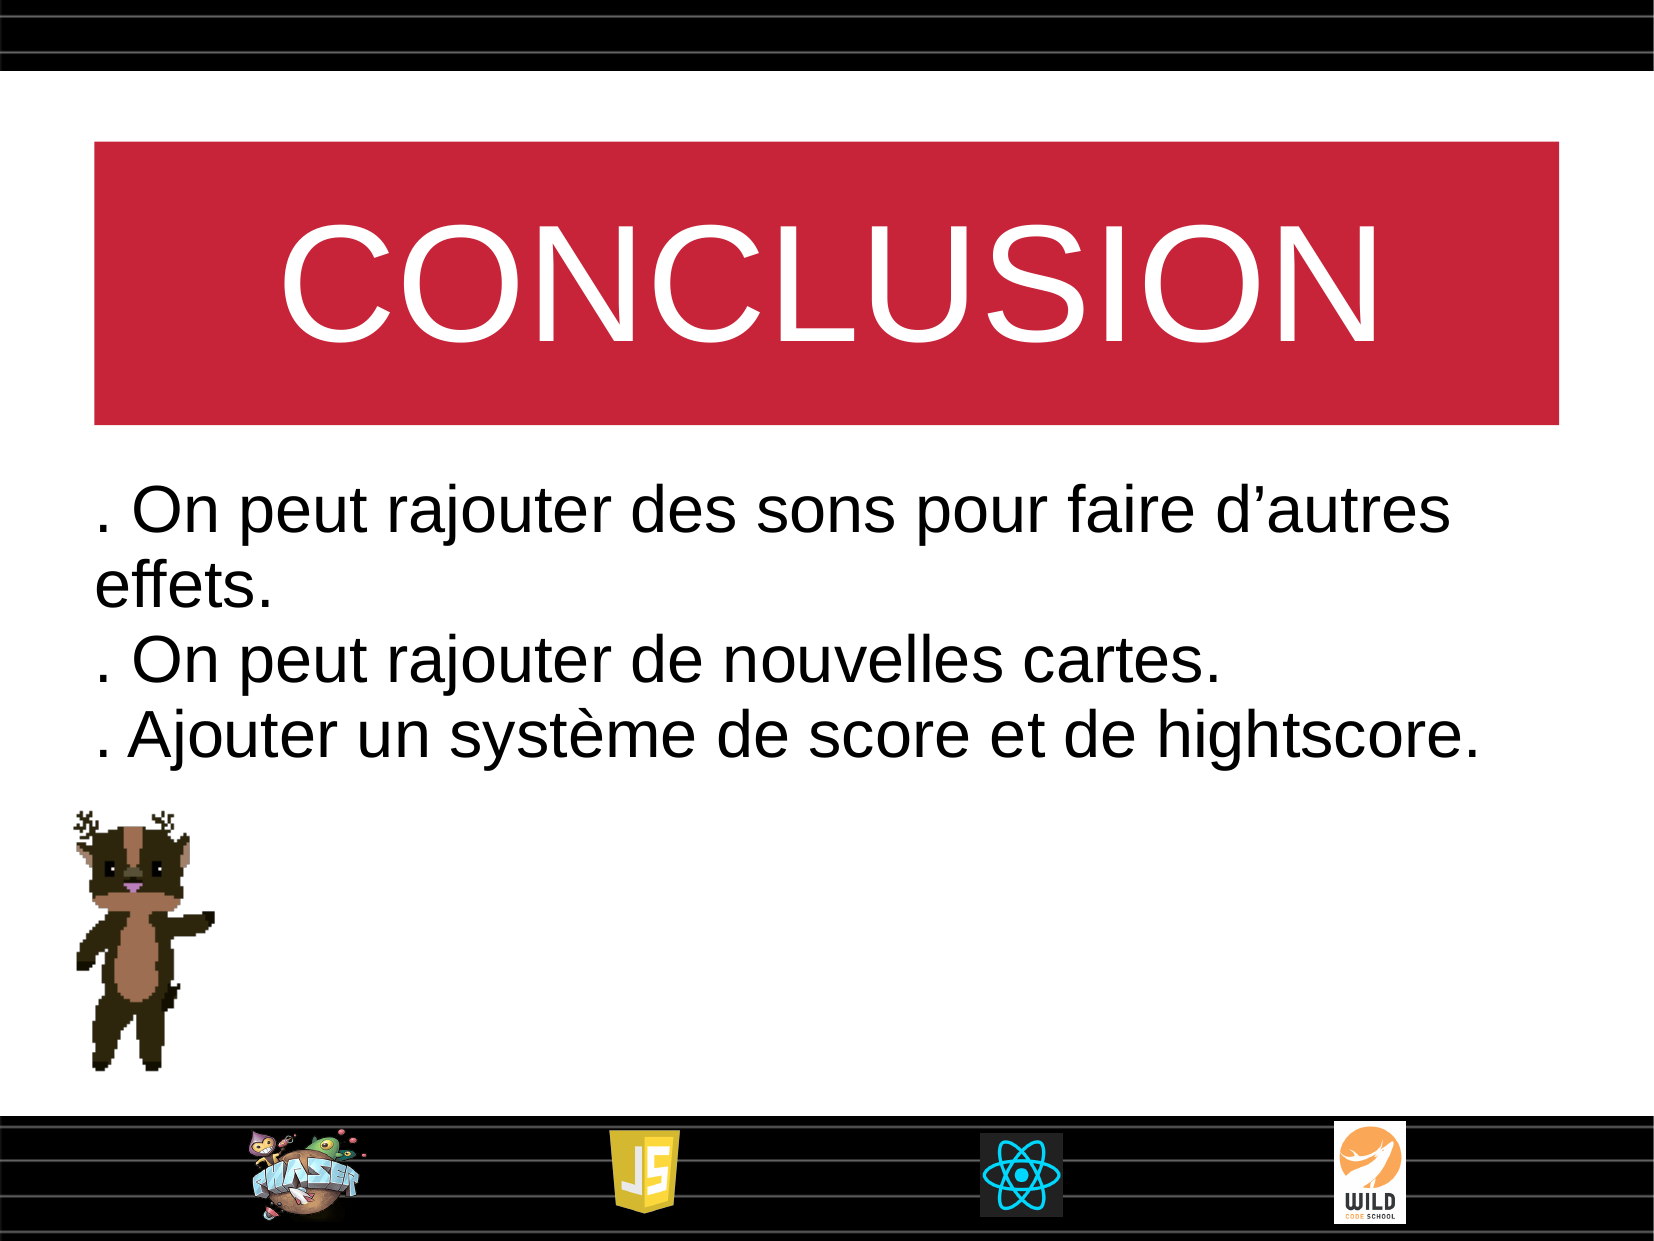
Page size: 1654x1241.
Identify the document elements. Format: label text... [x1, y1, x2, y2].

picture [0, 1116, 1654, 1241]
picture [33, 805, 237, 1087]
picture [0, 0, 1654, 71]
subtitle . On peut rajouter des sons pour faire d’autres effets. . On peut rajouter de nouvelles cartes. . Ajouter un système de score et de hightscore. [94, 472, 1571, 792]
title CONCLUSION [94, 141, 1560, 426]
